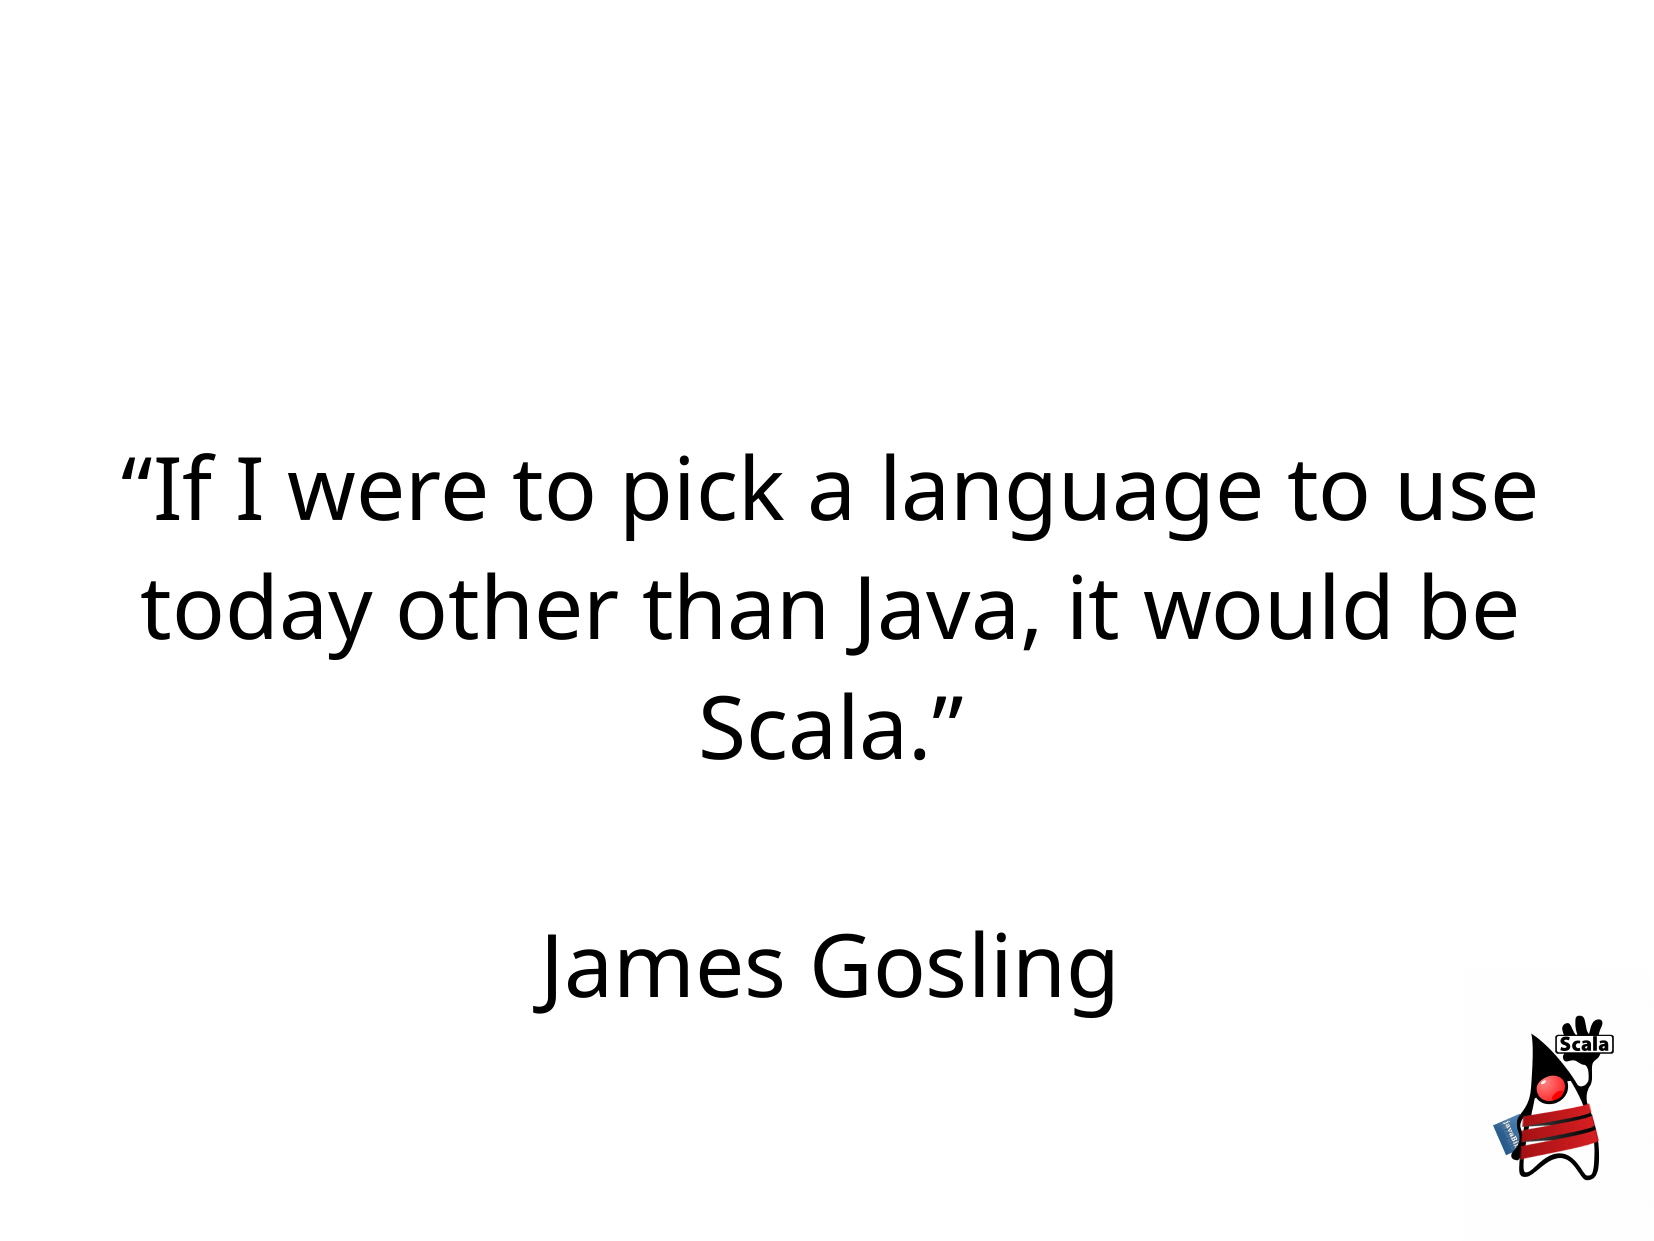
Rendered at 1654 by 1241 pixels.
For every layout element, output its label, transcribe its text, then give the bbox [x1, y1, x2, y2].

text_box “If I were to pick a language to use today other than Java, it would be Scala.” James Gosling [7, 419, 1654, 837]
picture [1462, 969, 1654, 1241]
